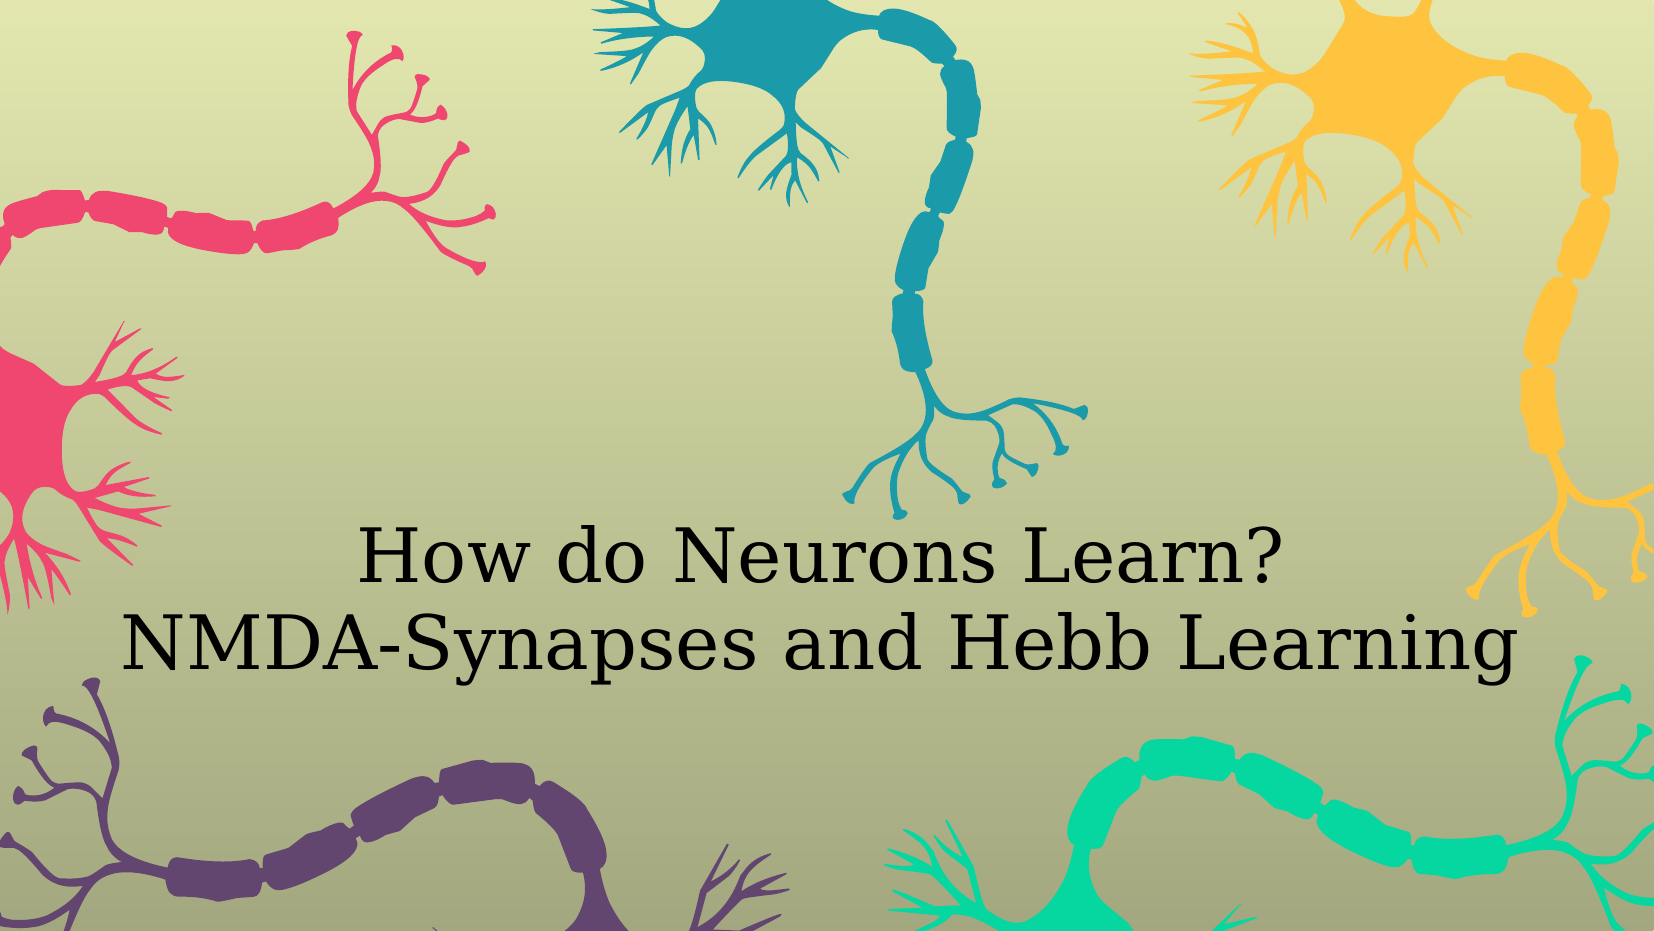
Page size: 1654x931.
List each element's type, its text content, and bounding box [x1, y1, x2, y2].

picture [0, 0, 1654, 931]
title How do Neurons Learn? NMDA-Synapses and Hebb Learning [76, 594, 354, 658]
